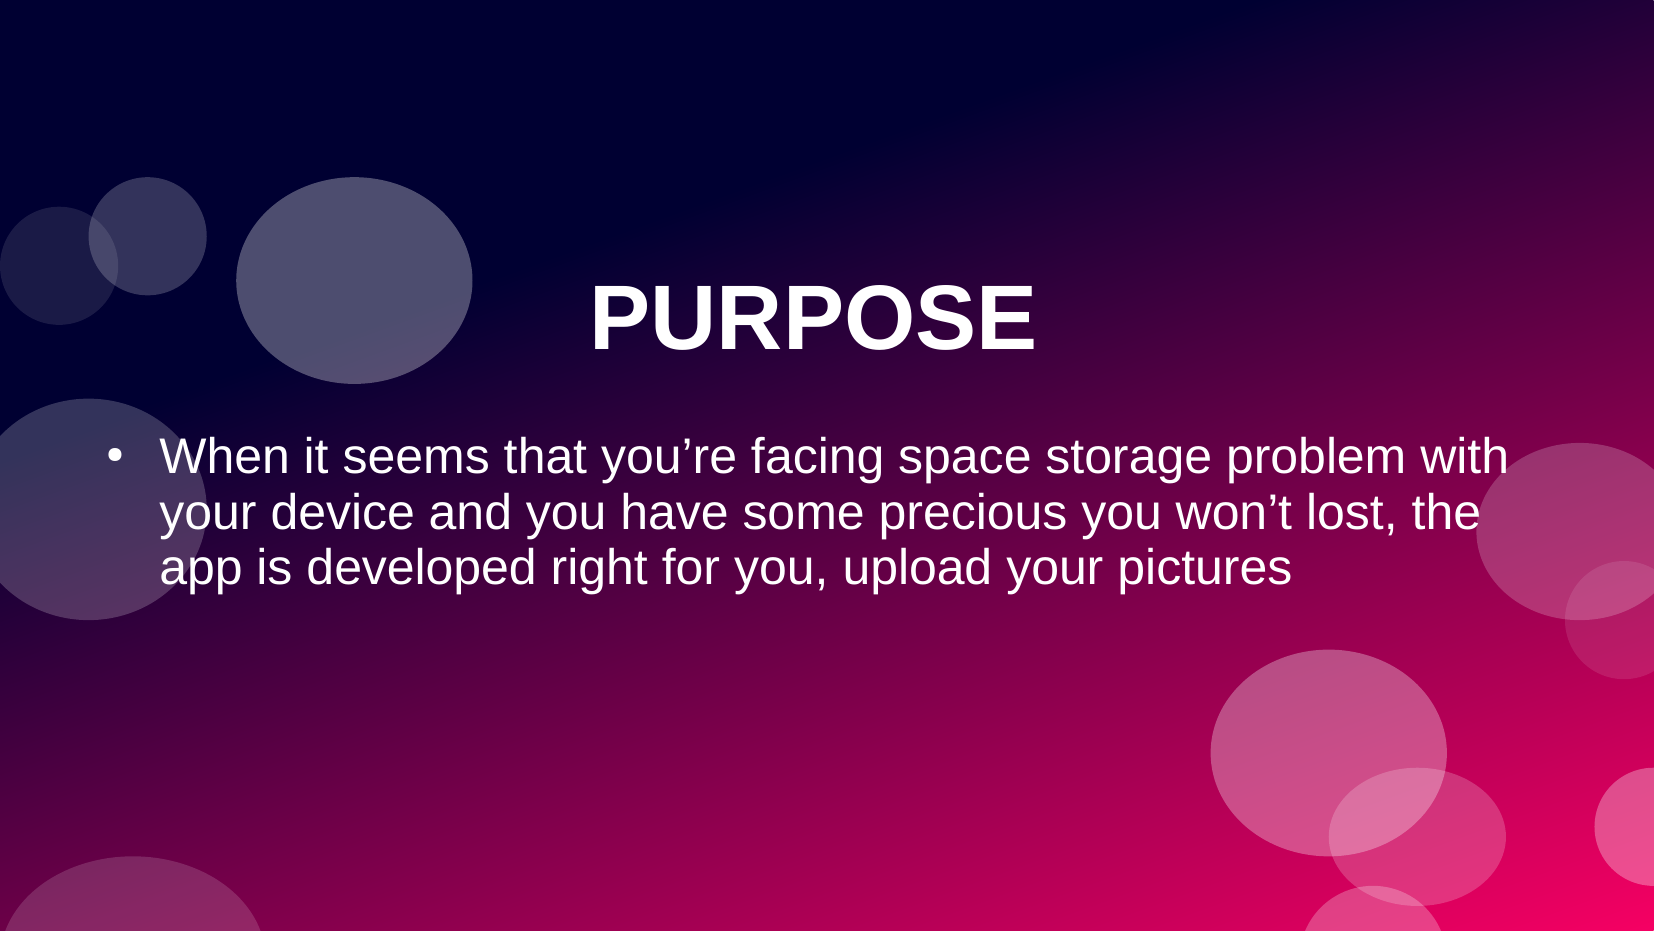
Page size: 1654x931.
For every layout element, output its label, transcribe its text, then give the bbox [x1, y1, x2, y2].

title PURPOSE [88, 236, 1565, 399]
list When it seems that you’re facing space storage problem with your device and you have some precious you won’t lost, the app is developed right for you, upload your pictures [88, 428, 1565, 783]
